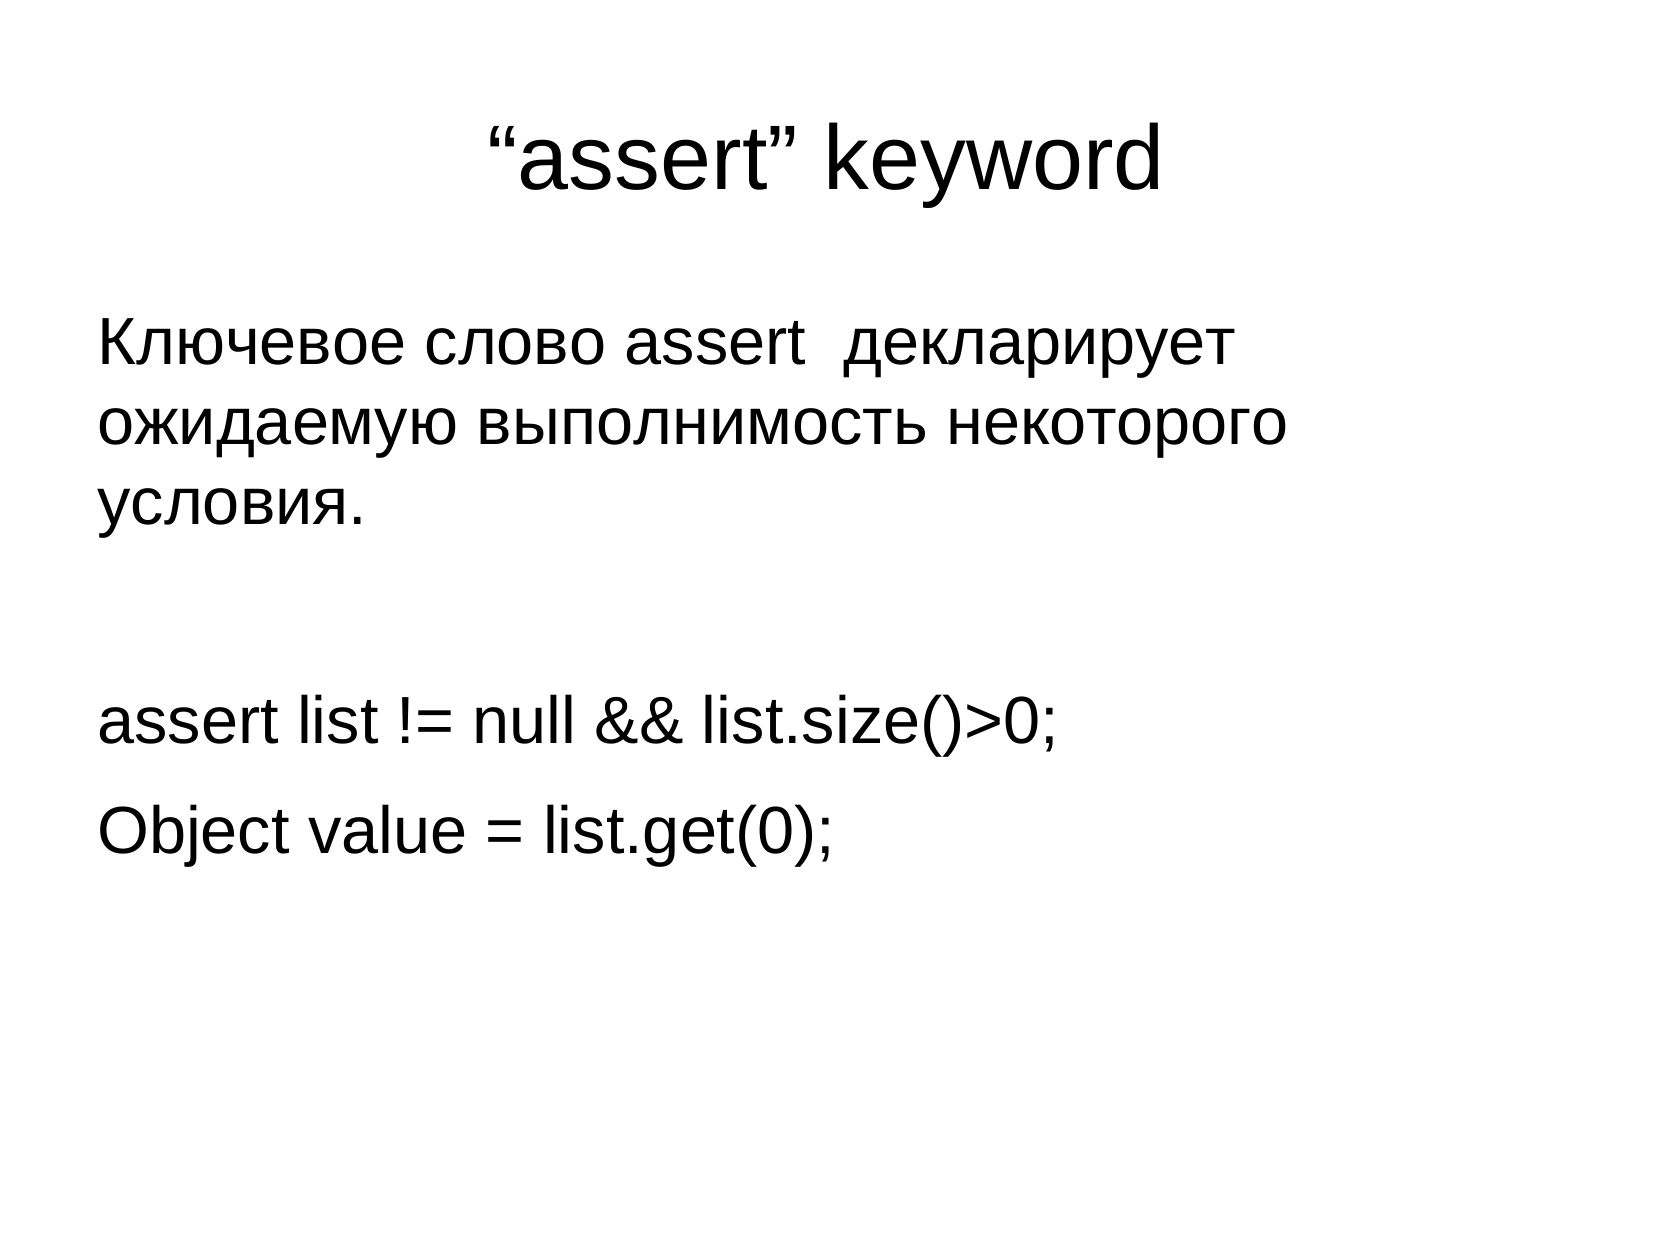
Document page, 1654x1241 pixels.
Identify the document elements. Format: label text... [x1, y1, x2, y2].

list Ключевое слово assert декларирует ожидаемую выполнимость некоторого условия. assert list != null && list.size()>0; Object value = list.get(0); [82, 290, 1571, 1010]
title “assert” keyword [82, 49, 1571, 257]
